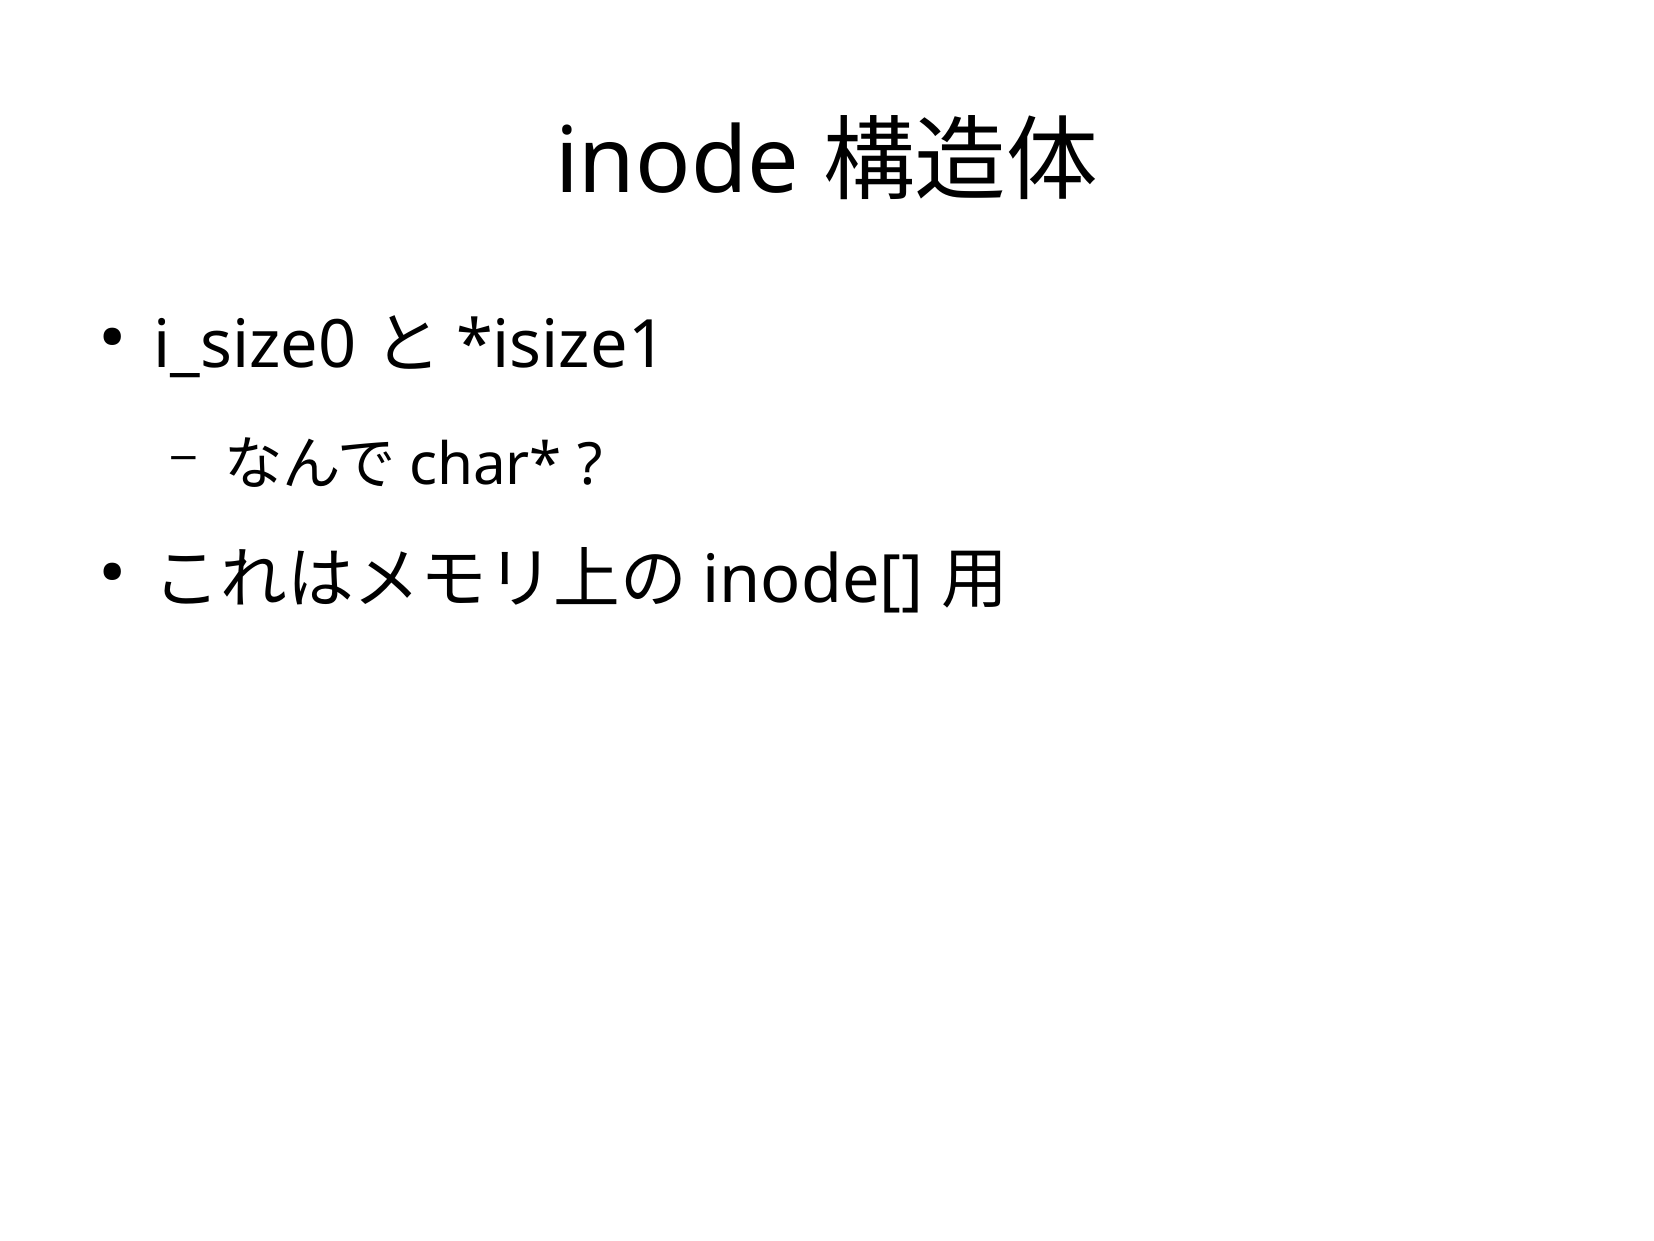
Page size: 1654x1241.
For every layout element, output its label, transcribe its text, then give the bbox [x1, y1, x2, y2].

list i_size0 と *isize1 なんで char* ? これはメモリ上の inode[] 用 [82, 290, 1538, 1010]
title inode 構造体 [82, 49, 1571, 257]
